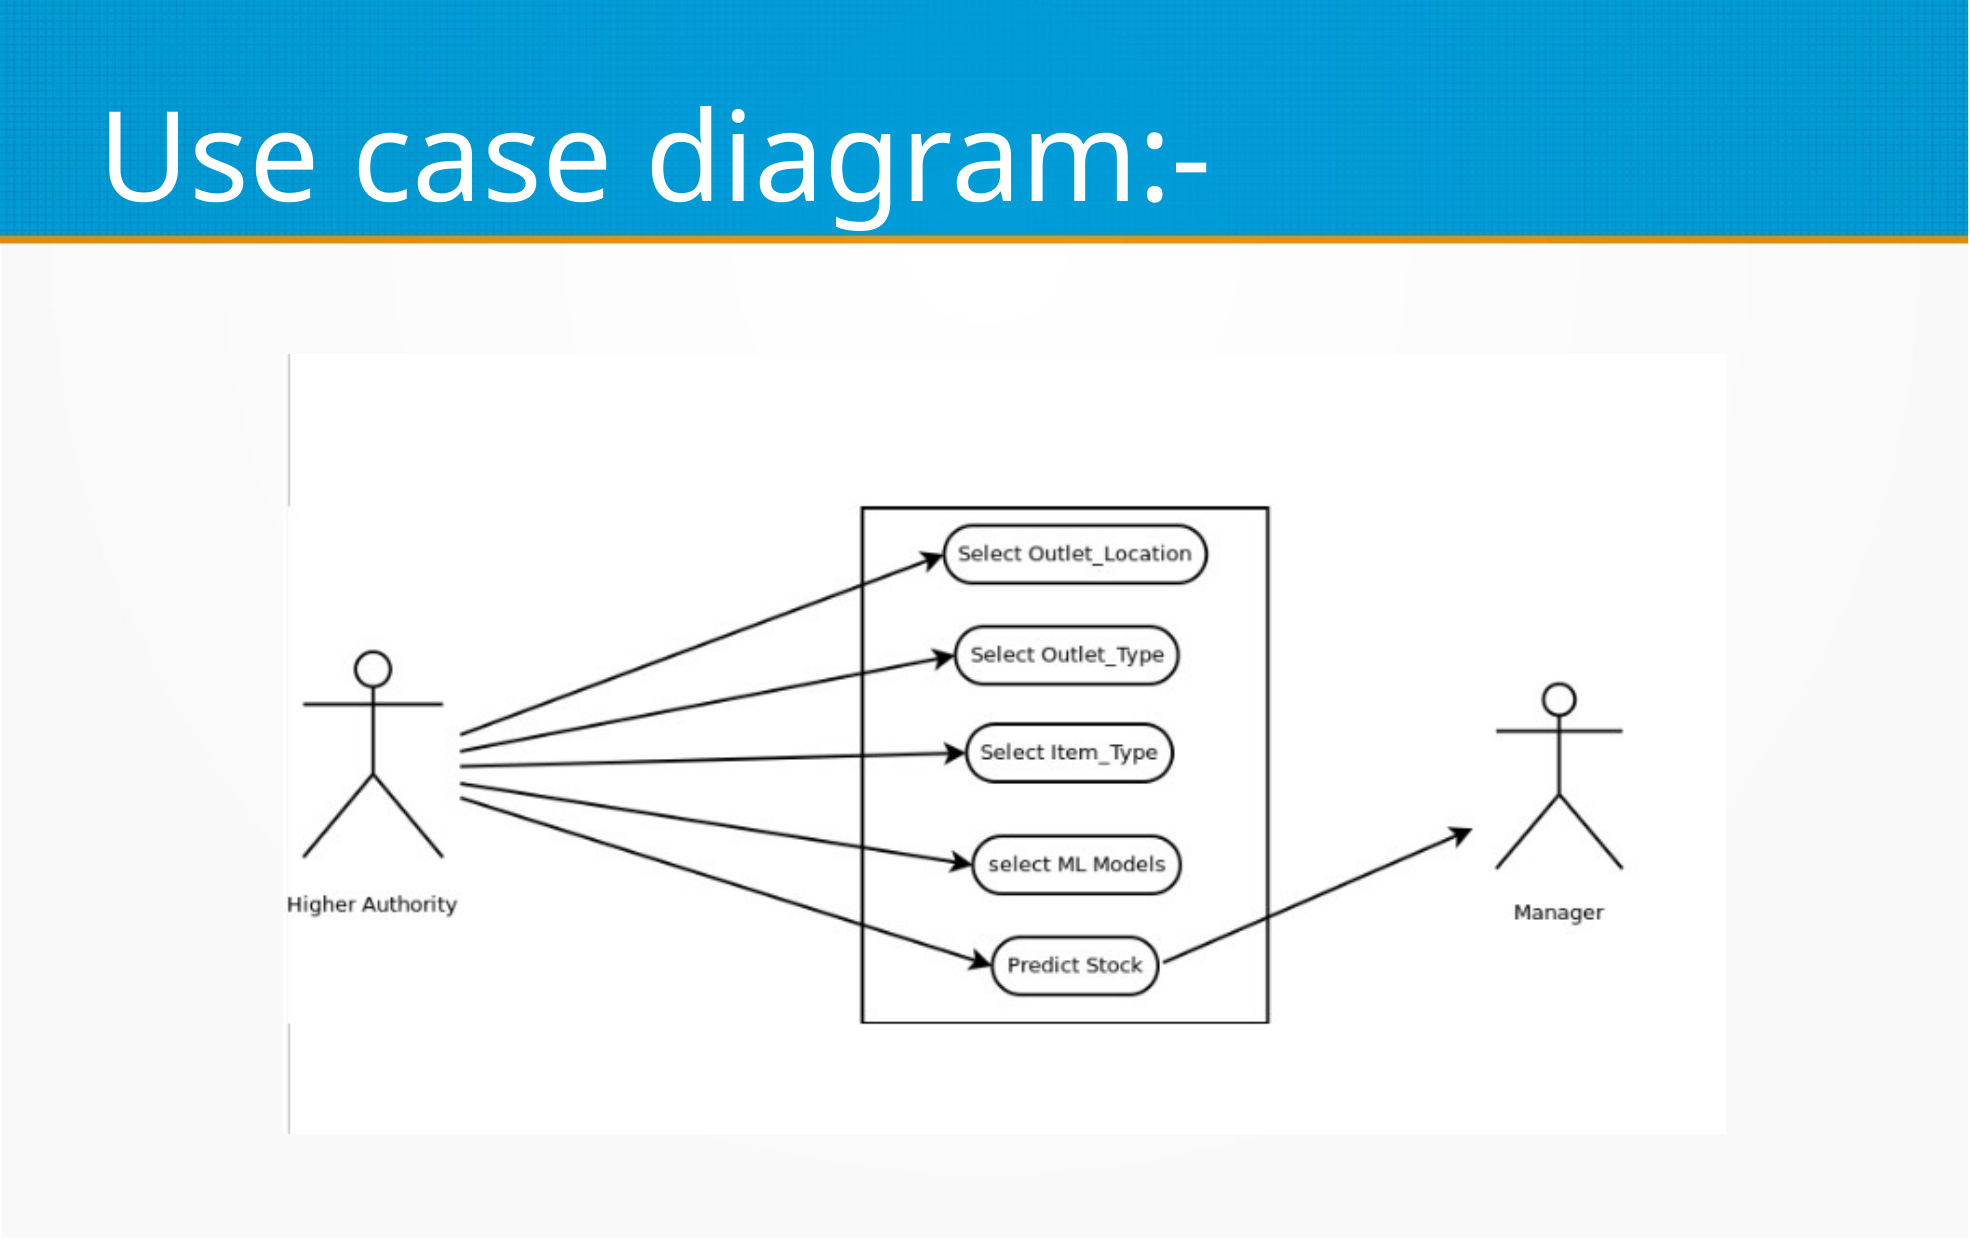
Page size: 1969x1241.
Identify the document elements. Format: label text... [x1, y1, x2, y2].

picture [0, 233, 1969, 1241]
title Use case diagram:- [98, 19, 1870, 227]
